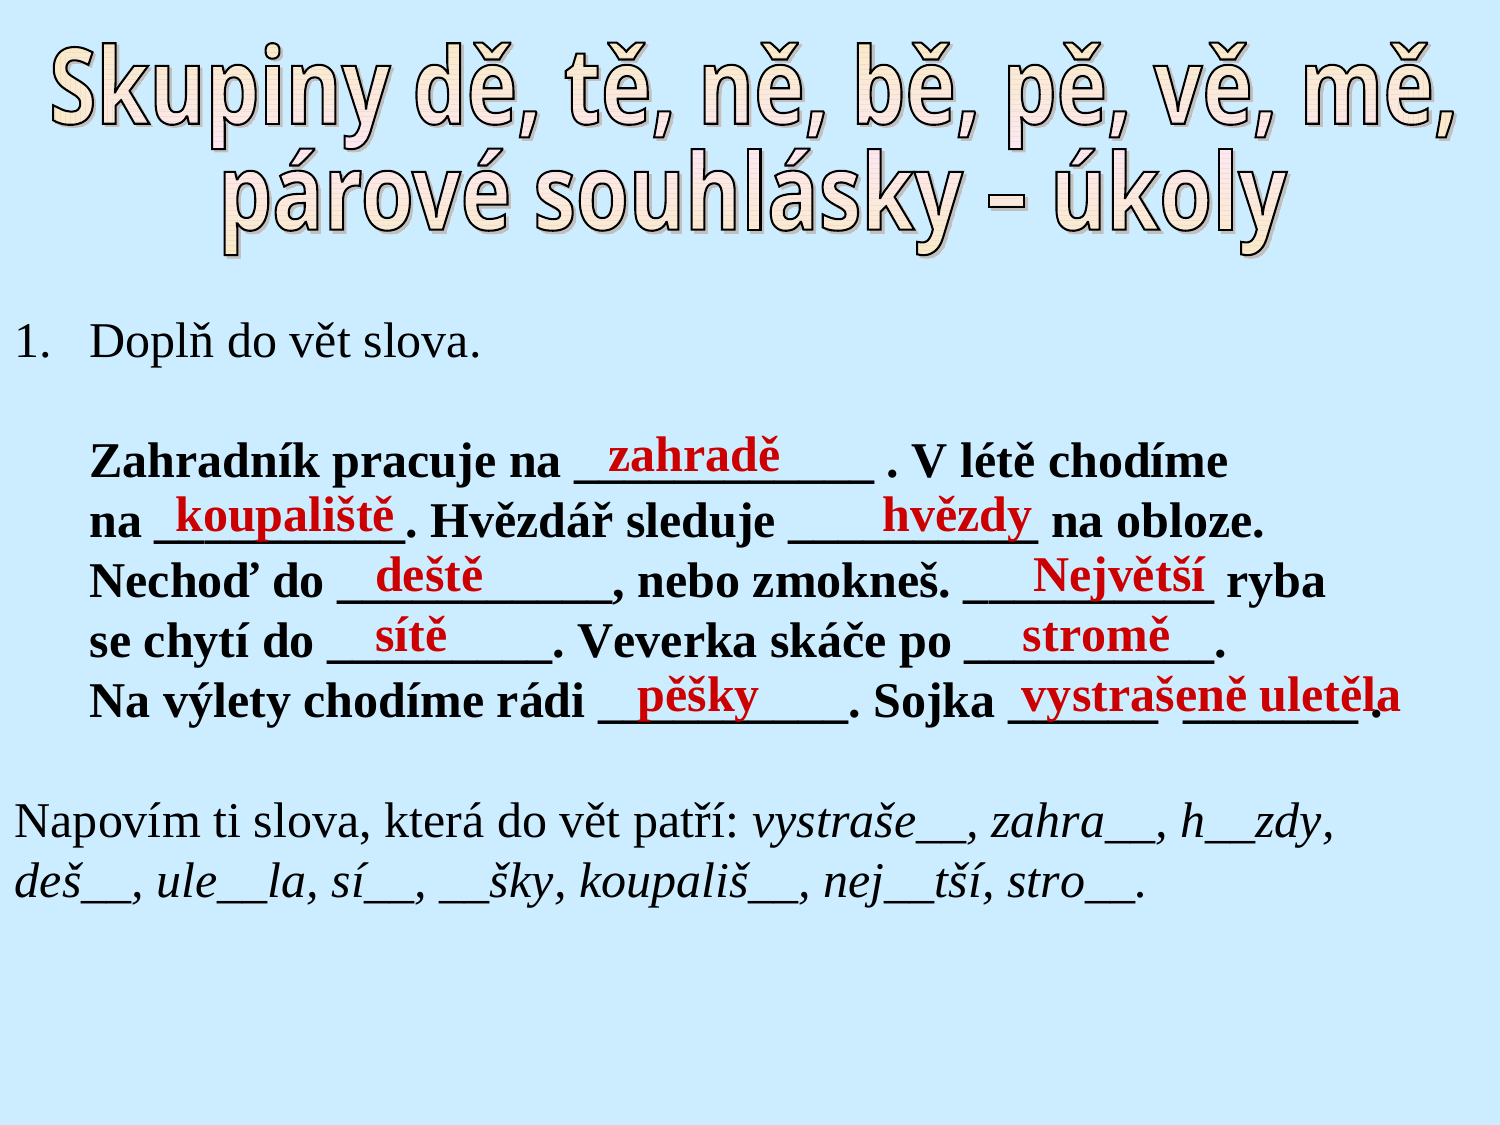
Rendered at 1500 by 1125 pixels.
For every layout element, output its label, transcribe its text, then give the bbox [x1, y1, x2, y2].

text_box Skupiny dě, tě, ně, bě, pě, vě, mě, párové souhlásky – úkoly [857, 43, 902, 125]
text_box Skupiny dě, tě, ně, bě, pě, vě, mě, párové souhlásky – úkoly [53, 47, 93, 125]
text_box Skupiny dě, tě, ně, bě, pě, vě, mě, párové souhlásky – úkoly [867, 149, 963, 256]
text_box Skupiny dě, tě, ně, bě, pě, vě, mě, párové souhlásky – úkoly [364, 170, 410, 231]
text_box Skupiny dě, tě, ně, bě, pě, vě, mě, párové souhlásky – úkoly [1387, 64, 1431, 125]
text_box Skupiny dě, tě, ně, bě, pě, vě, mě, párové souhlásky – úkoly [1060, 64, 1104, 125]
text_box Skupiny dě, tě, ně, bě, pě, vě, mě, párové souhlásky – úkoly [212, 64, 256, 150]
text_box Skupiny dě, tě, ně, bě, pě, vě, mě, párové souhlásky – úkoly [470, 64, 514, 125]
text_box Skupiny dě, tě, ně, bě, pě, vě, mě, párové souhlásky – úkoly [1306, 64, 1377, 124]
text_box Skupiny dě, tě, ně, bě, pě, vě, mě, párové souhlásky – úkoly [1153, 65, 1203, 124]
text_box Skupiny dě, tě, ně, bě, pě, vě, mě, párové souhlásky – úkoly [1206, 64, 1250, 125]
text_box Skupiny dě, tě, ně, bě, pě, vě, mě, párové souhlásky – úkoly [635, 171, 679, 231]
text_box Skupiny dě, tě, ně, bě, pě, vě, mě, párové souhlásky – úkoly [464, 170, 508, 231]
text_box Skupiny dě, tě, ně, bě, pě, vě, mě, párové souhlásky – úkoly [292, 64, 336, 124]
text_box Skupiny dě, tě, ně, bě, pě, vě, mě, párové souhlásky – úkoly [770, 170, 813, 231]
text_box Skupiny dě, tě, ně, bě, pě, vě, mě, párové souhlásky – úkoly [1056, 171, 1100, 231]
text_box Skupiny dě, tě, ně, bě, pě, vě, mě, párové souhlásky – úkoly [565, 53, 599, 125]
text_box Skupiny dě, tě, ně, bě, pě, vě, mě, párové souhlásky – úkoly [416, 43, 461, 125]
text_box Skupiny dě, tě, ně, bě, pě, vě, mě, párové souhlásky – úkoly [758, 64, 802, 125]
text_box Skupiny dě, tě, ně, bě, pě, vě, mě, párové souhlásky – úkoly [155, 65, 199, 125]
text_box Skupiny dě, tě, ně, bě, pě, vě, mě, párové souhlásky – úkoly [1163, 170, 1209, 231]
text_box Skupiny dě, tě, ně, bě, pě, vě, mě, párové souhlásky – úkoly [537, 170, 573, 231]
text_box Doplň do vět slova. Zahradník pracuje na ____________ . V létě chodíme na __________. Hvězdář sleduje __________ na obloze. Nechoď do ___________, nebo zmokneš. __________ ryba se chytí do _________. Veverka skáče po __________. Na výlety chodíme rádi __________. Sojka ______ _______ . Napovím ti slova, která do vět patří: vystraše__, zahra__, h__zdy, deš__, ule__la, sí__, __šky, koupališ__, nej__tší, stro__. [0, 299, 1500, 916]
text_box Skupiny dě, tě, ně, bě, pě, vě, mě, párové souhlásky – úkoly [224, 170, 269, 256]
text_box Skupiny dě, tě, ně, bě, pě, vě, mě, párové souhlásky – úkoly [102, 43, 150, 124]
text_box Skupiny dě, tě, ně, bě, pě, vě, mě, párové souhlásky – úkoly [579, 170, 625, 231]
text_box Skupiny dě, tě, ně, bě, pě, vě, mě, párové souhlásky – úkoly [691, 149, 735, 230]
text_box Skupiny dě, tě, ně, bě, pě, vě, mě, párové souhlásky – úkoly [704, 64, 748, 124]
text_box Skupiny dě, tě, ně, bě, pě, vě, mě, párové souhlásky – úkoly [1238, 171, 1287, 256]
text_box Skupiny dě, tě, ně, bě, pě, vě, mě, párové souhlásky – úkoly [1009, 64, 1053, 150]
text_box Skupiny dě, tě, ně, bě, pě, vě, mě, párové souhlásky – úkoly [330, 170, 361, 230]
text_box zahradě koupaliště hvězdy deště Největší sítě stromě pěšky vystrašeně uletěla [110, 413, 1418, 729]
text_box Skupiny dě, tě, ně, bě, pě, vě, mě, párové souhlásky – úkoly [822, 170, 859, 231]
text_box Skupiny dě, tě, ně, bě, pě, vě, mě, párové souhlásky – úkoly [275, 170, 318, 231]
text_box Skupiny dě, tě, ně, bě, pě, vě, mě, párové souhlásky – úkoly [341, 65, 391, 150]
text_box Skupiny dě, tě, ně, bě, pě, vě, mě, párové souhlásky – úkoly [604, 64, 648, 125]
text_box Skupiny dě, tě, ně, bě, pě, vě, mě, párové souhlásky – úkoly [909, 64, 953, 125]
text_box Skupiny dě, tě, ně, bě, pě, vě, mě, párové souhlásky – úkoly [412, 171, 461, 230]
text_box Skupiny dě, tě, ně, bě, pě, vě, mě, párové souhlásky – úkoly [1112, 149, 1160, 230]
